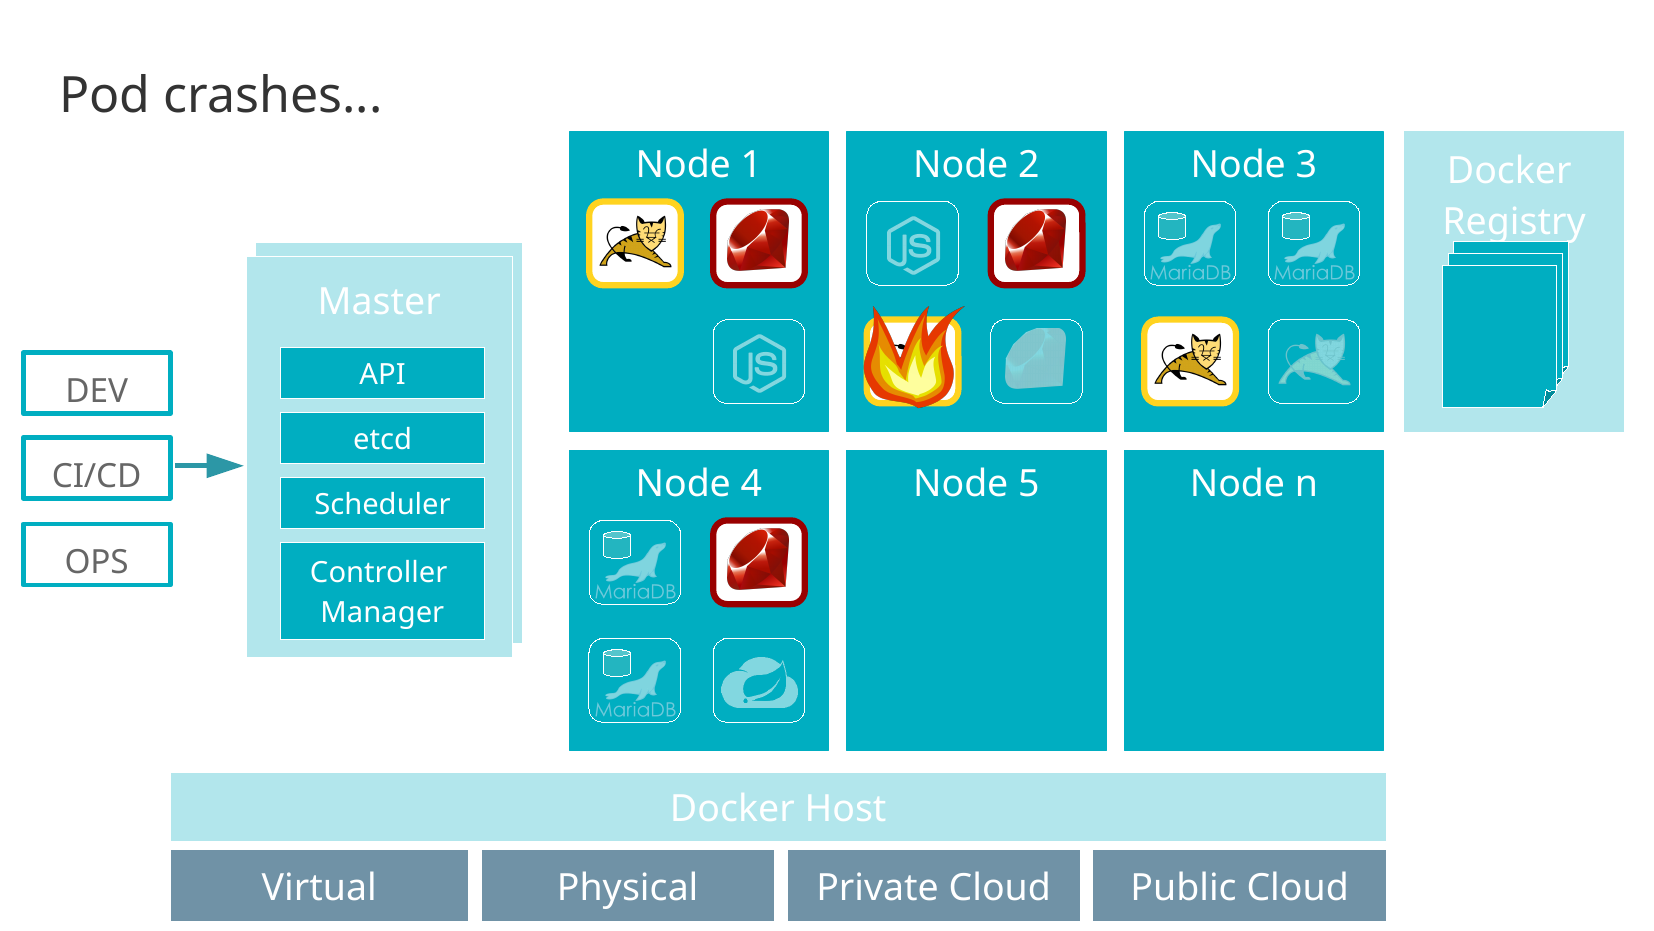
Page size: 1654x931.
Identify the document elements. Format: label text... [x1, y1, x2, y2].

picture [721, 656, 798, 708]
text_box Docker Registry [1404, 131, 1624, 432]
picture [727, 528, 789, 590]
text_box [603, 536, 631, 541]
picture [1005, 328, 1066, 389]
picture [728, 332, 791, 395]
text_box [1158, 217, 1186, 222]
text_box Node n [1124, 450, 1384, 751]
text_box Node 1 [569, 131, 829, 432]
text_box [713, 201, 805, 286]
picture [592, 659, 684, 719]
text_box CI/CD [23, 437, 171, 499]
text_box Docker Host [171, 773, 1386, 841]
text_box Private Cloud [788, 850, 1080, 921]
picture [882, 214, 945, 277]
text_box Public Cloud [1093, 850, 1386, 921]
text_box [713, 520, 805, 605]
text_box Node 2 [846, 131, 1107, 432]
text_box Scheduler [280, 477, 485, 529]
text_box Node 4 [569, 450, 829, 751]
text_box [589, 201, 681, 286]
text_box API [280, 347, 485, 399]
text_box [1442, 241, 1569, 408]
picture [1152, 331, 1235, 387]
picture [1276, 332, 1359, 387]
text_box [1144, 319, 1236, 404]
picture [1271, 222, 1364, 282]
text_box Master [246, 256, 513, 658]
text_box Physical [482, 850, 774, 921]
picture [592, 541, 684, 601]
title Pod crashes... [59, 59, 557, 219]
text_box DEV [23, 352, 171, 414]
text_box [603, 654, 631, 659]
text_box Node 3 [1124, 131, 1384, 432]
picture [727, 209, 789, 271]
text_box Virtual [171, 850, 468, 921]
text_box Controller Manager [280, 542, 485, 640]
text_box etcd [280, 412, 485, 464]
text_box OPS [23, 524, 171, 586]
picture [1147, 222, 1240, 282]
text_box [255, 242, 523, 644]
picture [597, 213, 680, 269]
text_box Node 5 [846, 450, 1107, 751]
text_box [1282, 217, 1310, 222]
text_box [990, 201, 1083, 286]
picture [847, 306, 983, 409]
picture [1005, 209, 1066, 271]
